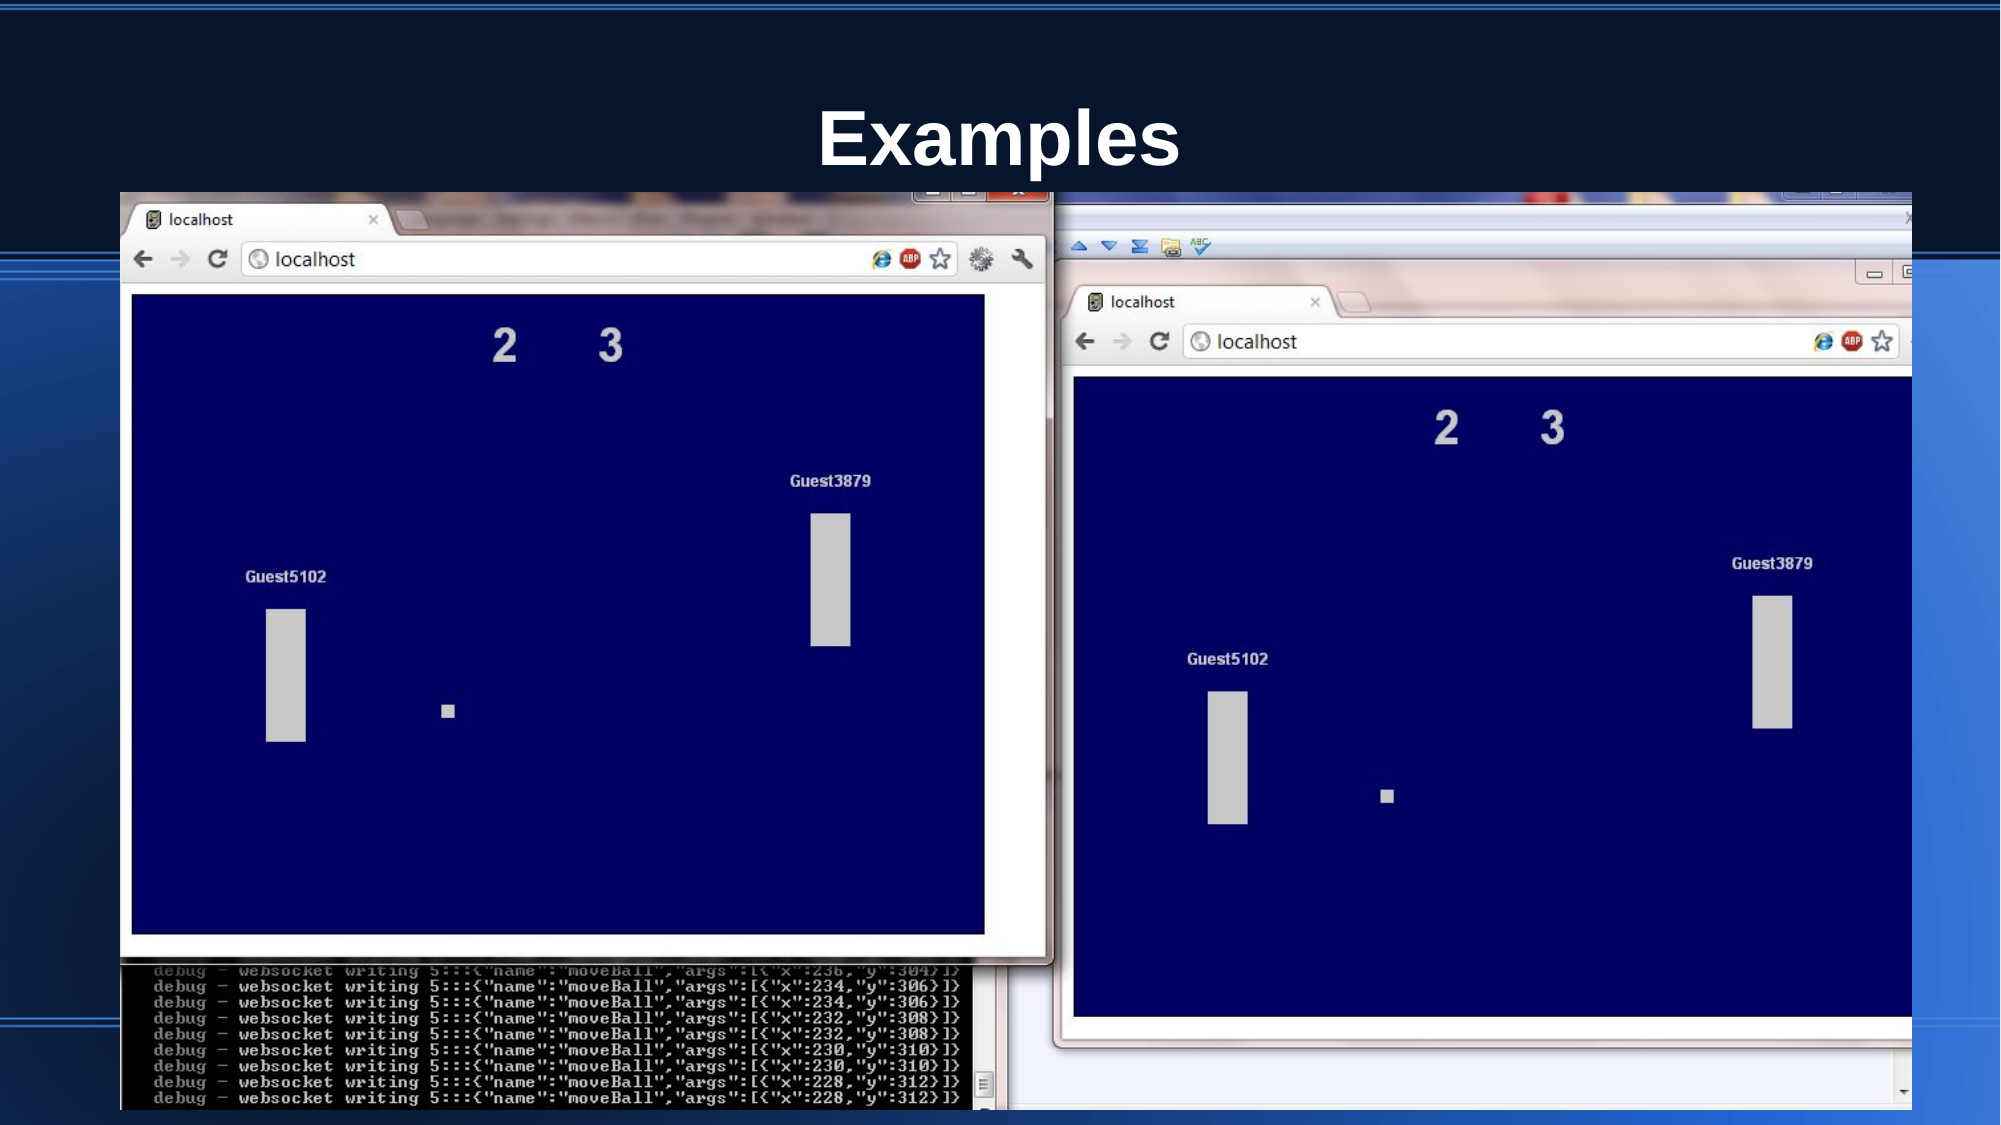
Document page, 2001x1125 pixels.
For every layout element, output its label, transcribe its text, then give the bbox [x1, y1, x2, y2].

picture [0, 0, 2001, 1125]
title Examples [99, 44, 1900, 233]
